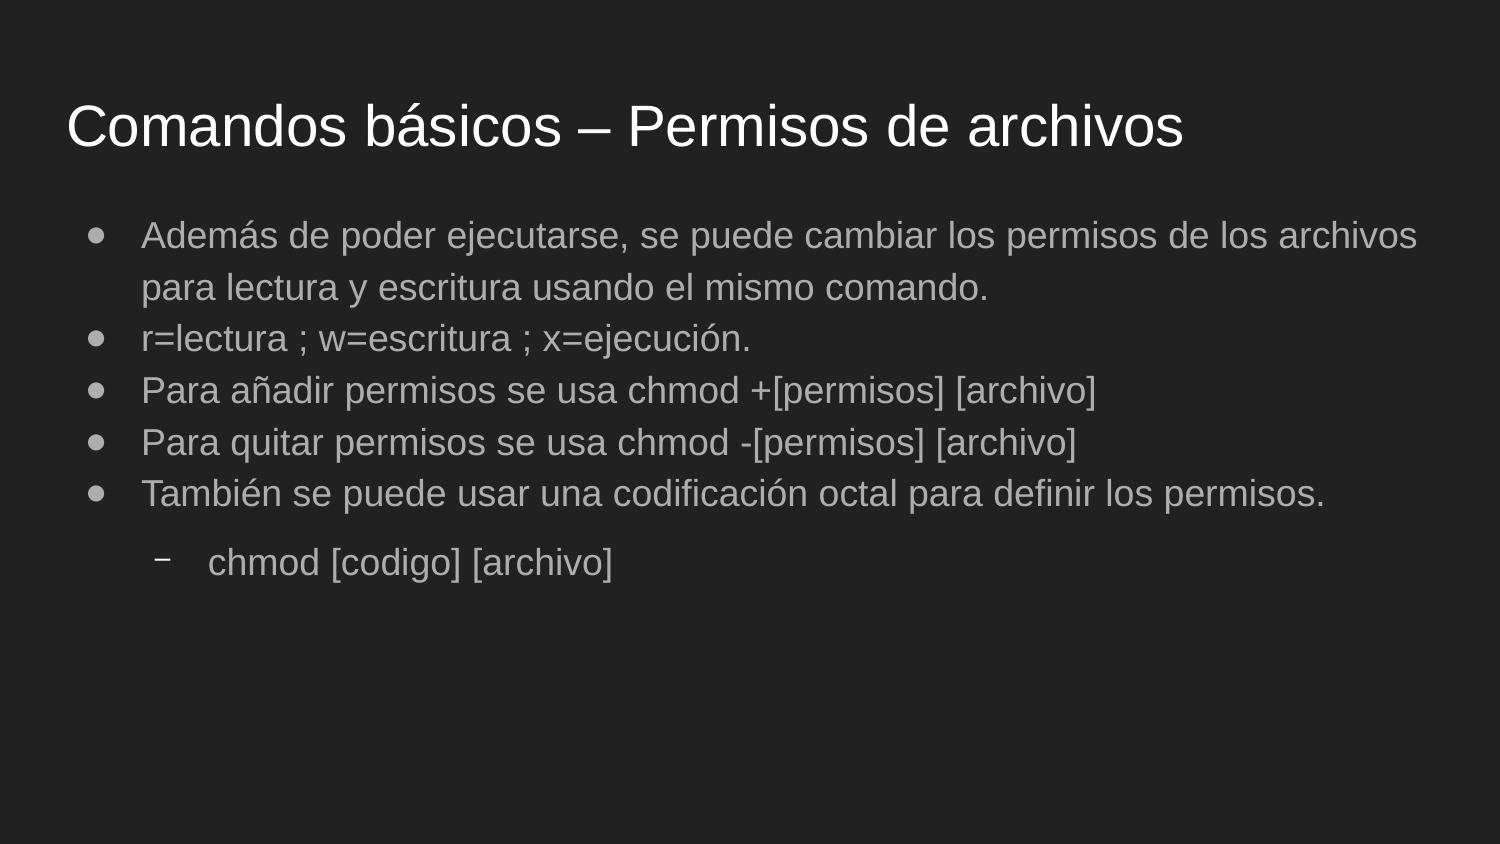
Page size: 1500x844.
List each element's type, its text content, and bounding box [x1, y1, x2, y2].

title Comandos básicos – Permisos de archivos [51, 72, 1449, 167]
list Además de poder ejecutarse, se puede cambiar los permisos de los archivos para lectura y escritura usando el mismo comando. r=lectura ; w=escritura ; x=ejecución. Para añadir permisos se usa chmod +[permisos] [archivo] Para quitar permisos se usa chmod -[permisos] [archivo] También se puede usar una codificación octal para definir los permisos. chmod [codigo] [archivo] [51, 189, 1449, 750]
